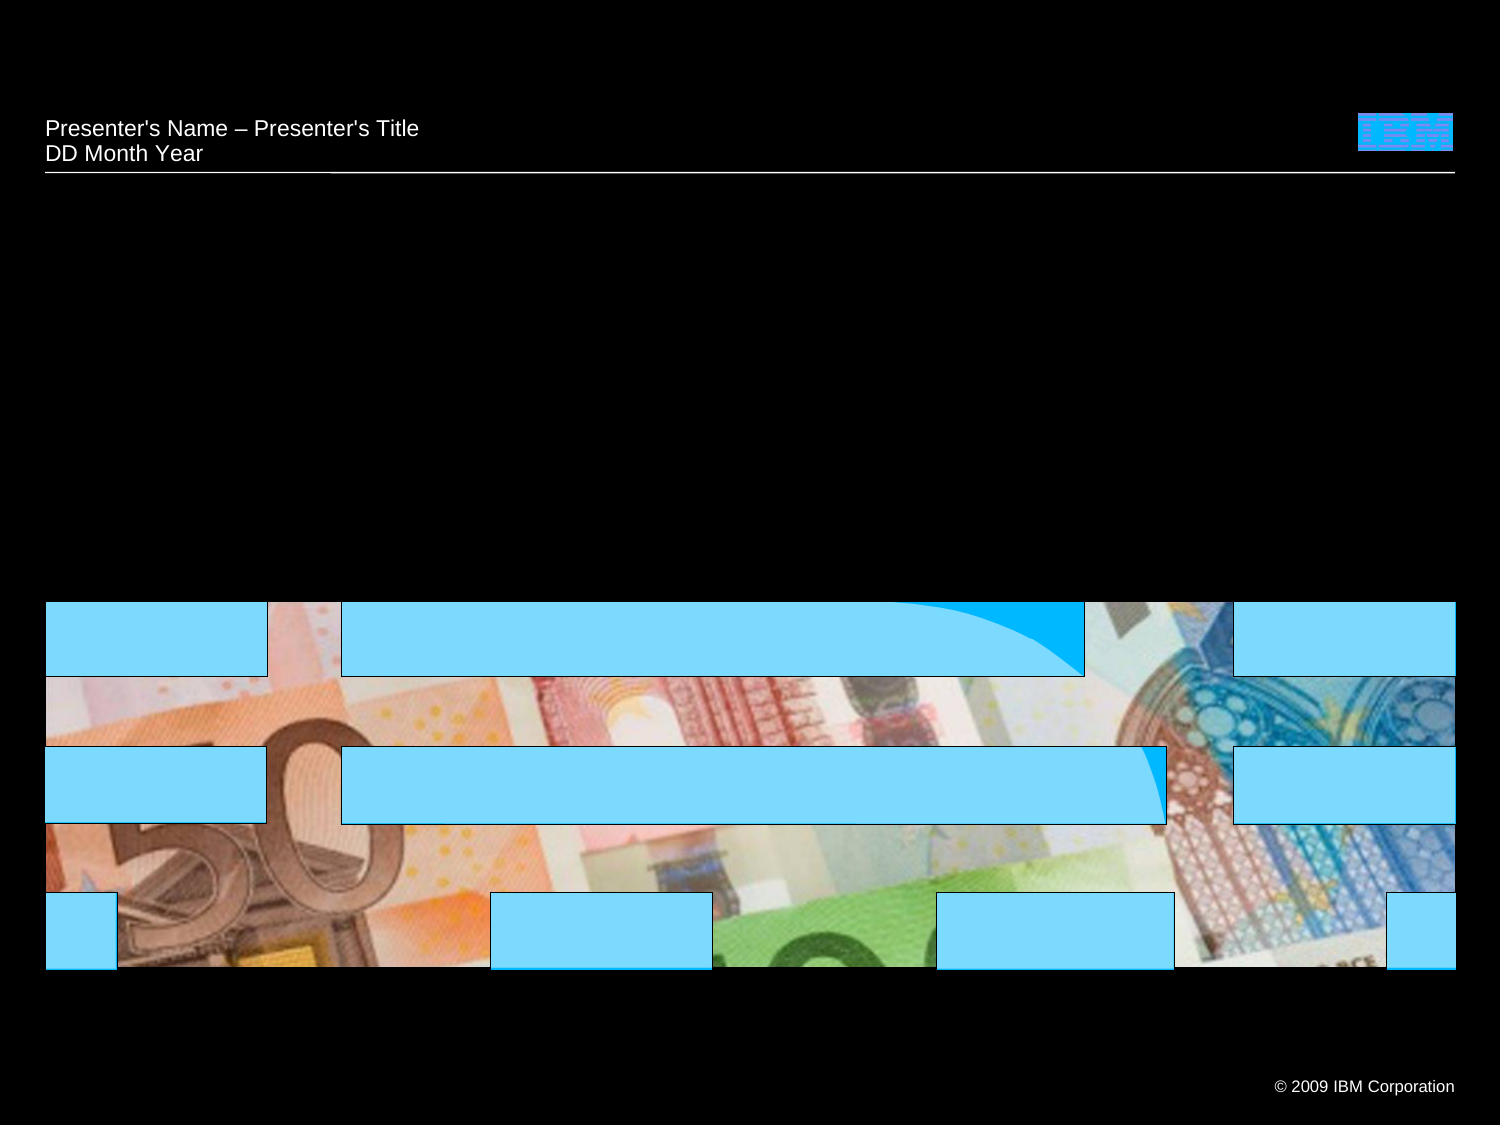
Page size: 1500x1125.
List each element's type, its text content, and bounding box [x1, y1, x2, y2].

picture [491, 893, 712, 967]
picture [937, 893, 1174, 968]
picture [342, 602, 1081, 676]
text_box Presenter's Name – Presenter's Title DD Month Year [30, 86, 1306, 175]
picture [1387, 893, 1456, 967]
picture [46, 602, 267, 676]
picture [46, 602, 1455, 967]
picture [1234, 747, 1454, 824]
picture [45, 747, 266, 823]
picture [46, 893, 115, 968]
picture [1234, 602, 1454, 676]
